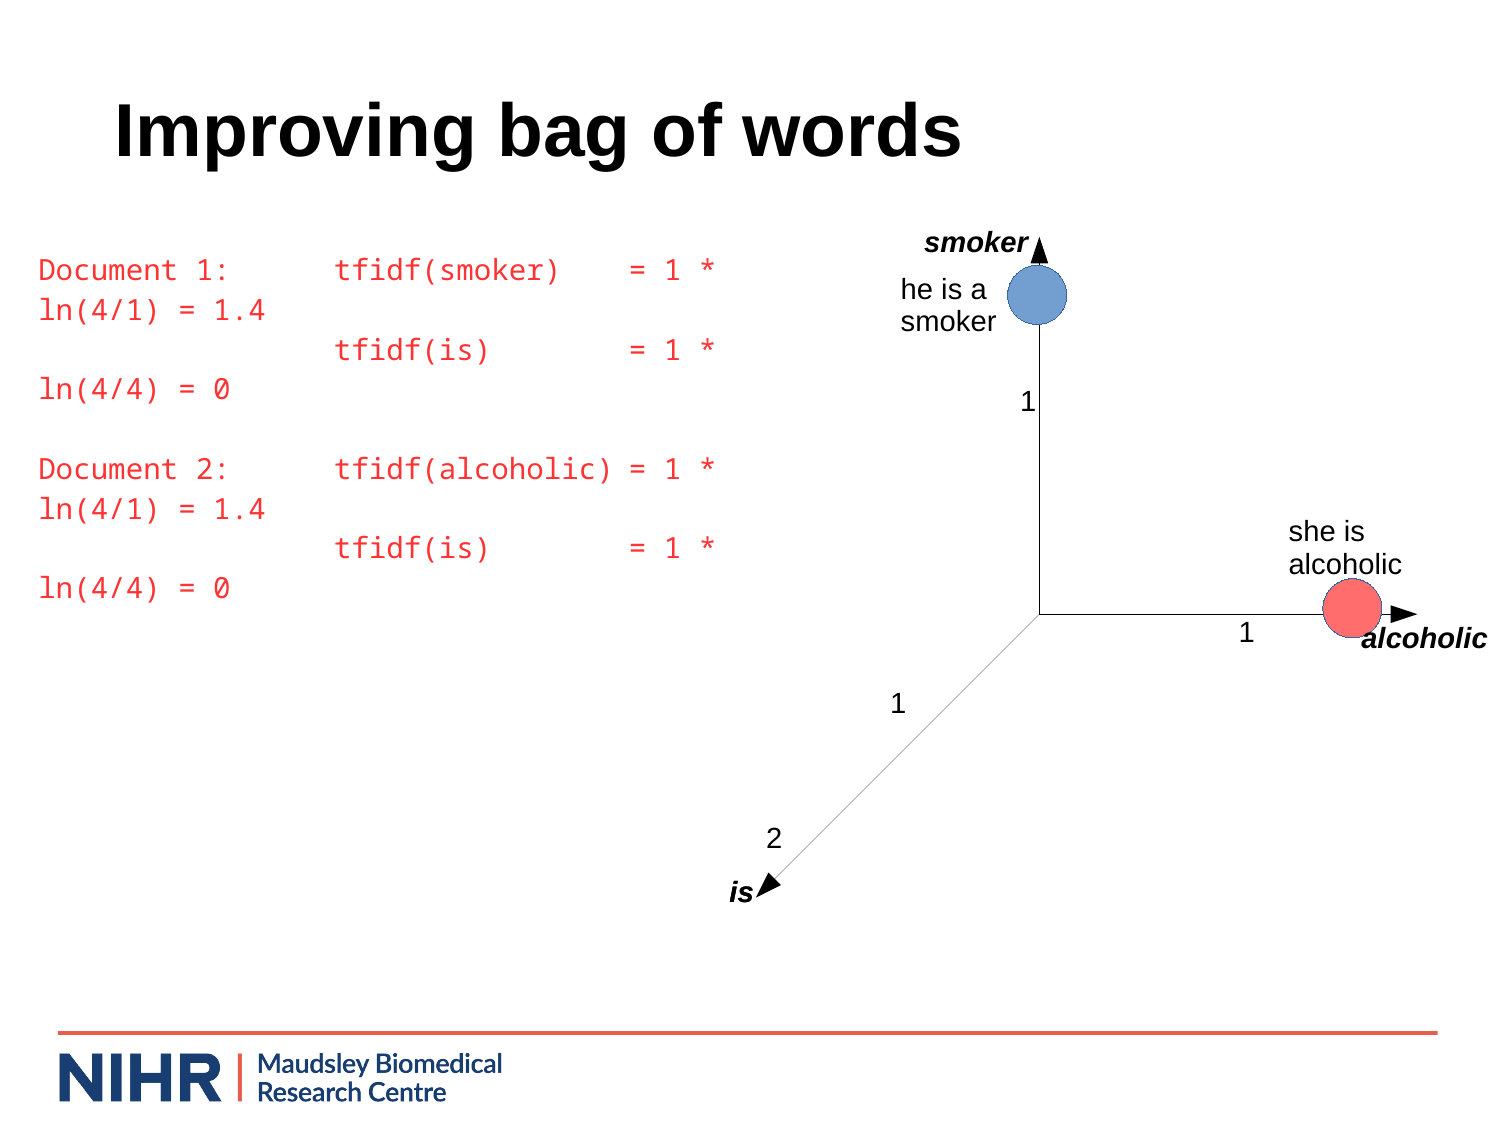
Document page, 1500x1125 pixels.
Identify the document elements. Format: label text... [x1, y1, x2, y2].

text_box [1322, 589, 1382, 638]
text_box alcoholic [1346, 614, 1500, 662]
text_box is [714, 868, 769, 916]
text_box Document 1: tfidf(smoker) = 1 * ln(4/1) = 1.4 tfidf(is) = 1 * ln(4/4) = 0 Document 2: tfidf(alcoholic) = 1 * ln(4/1) = 1.4 tfidf(is) = 1 * ln(4/4) = 0 [23, 242, 798, 661]
text_box 1 [875, 679, 922, 727]
text_box Improving bag of words [100, 84, 1105, 180]
text_box 1 [1005, 377, 1052, 426]
picture [29, 1018, 531, 1125]
text_box she is alcoholic [1273, 507, 1418, 589]
text_box 1 [1223, 608, 1270, 656]
text_box 2 [751, 814, 798, 863]
text_box smoker [909, 218, 1044, 267]
text_box he is a smoker [885, 265, 1012, 346]
text_box [1012, 265, 1067, 325]
